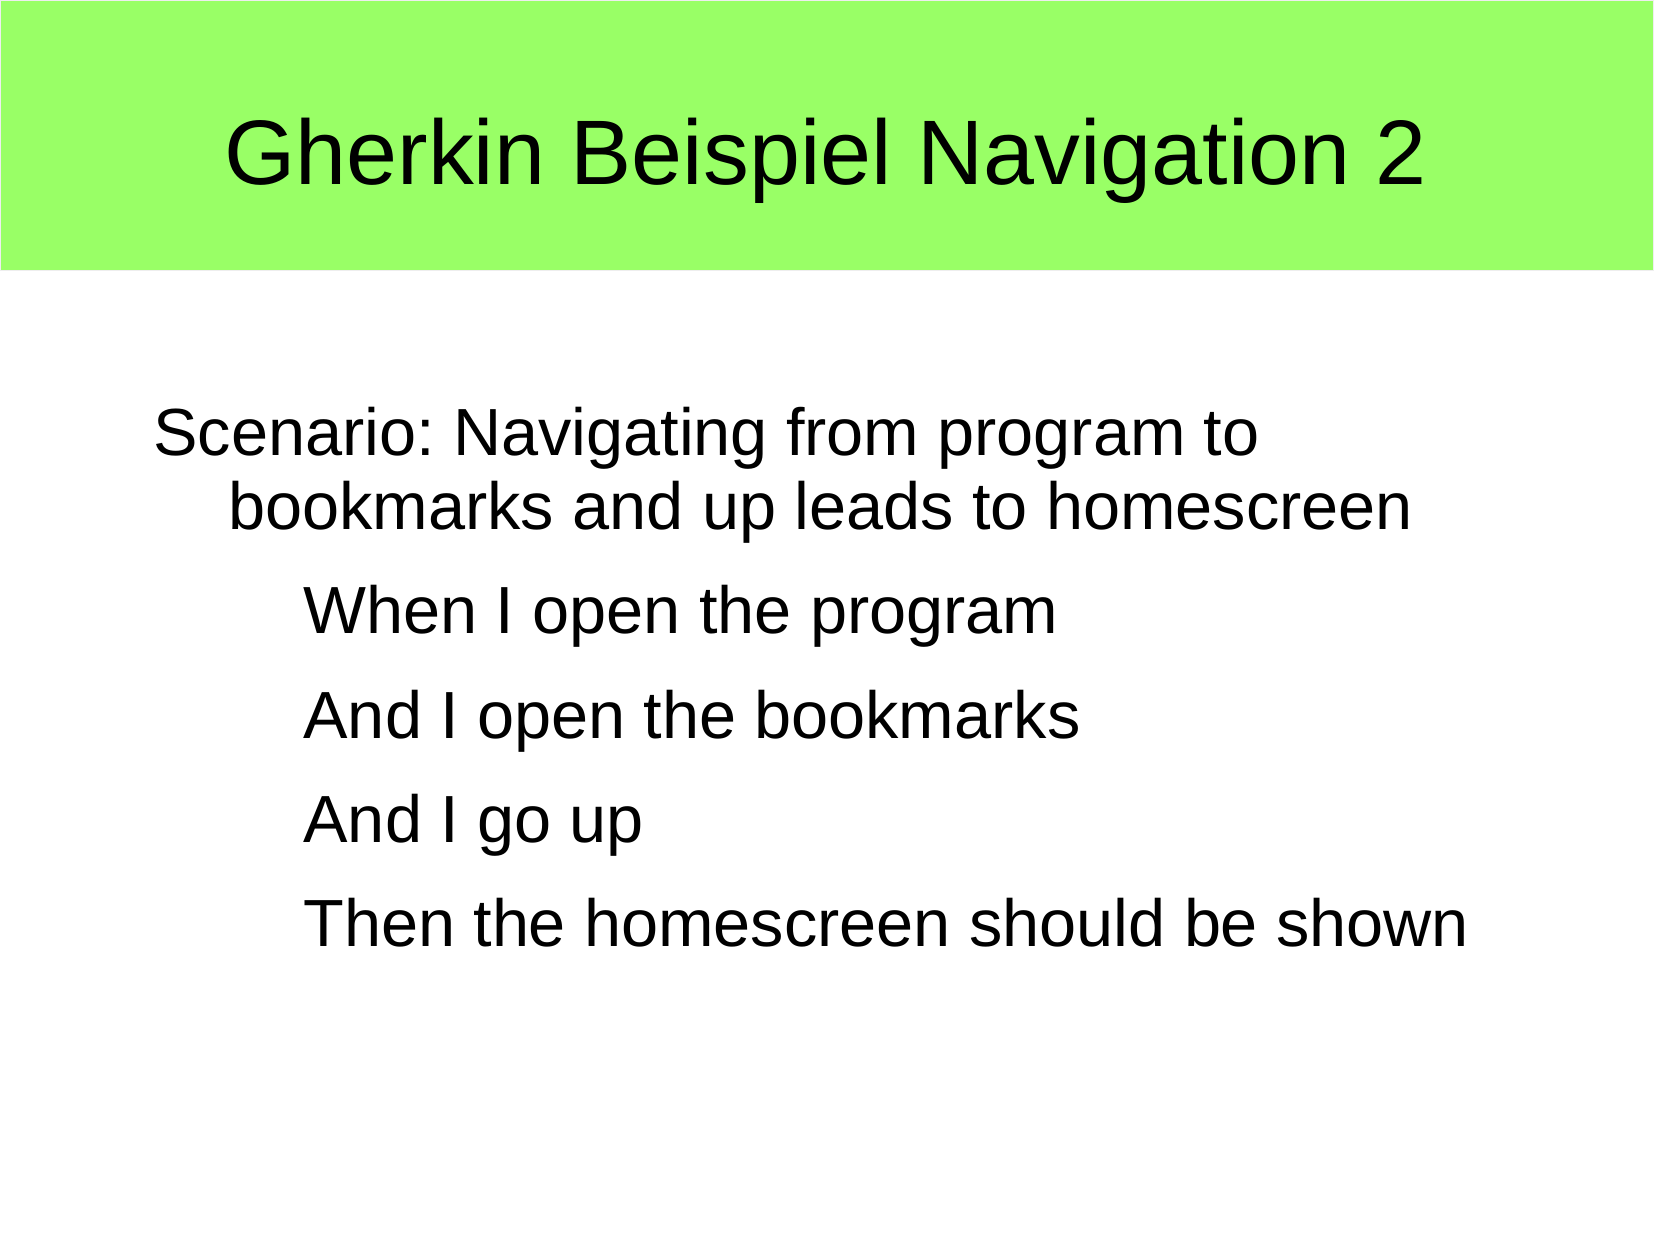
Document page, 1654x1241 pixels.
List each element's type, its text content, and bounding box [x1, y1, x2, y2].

title Gherkin Beispiel Navigation 2 [82, 49, 1571, 257]
list Scenario: Navigating from program to bookmarks and up leads to homescreen When I open the program And I open the bookmarks And I go up Then the homescreen should be shown [82, 290, 1571, 1010]
